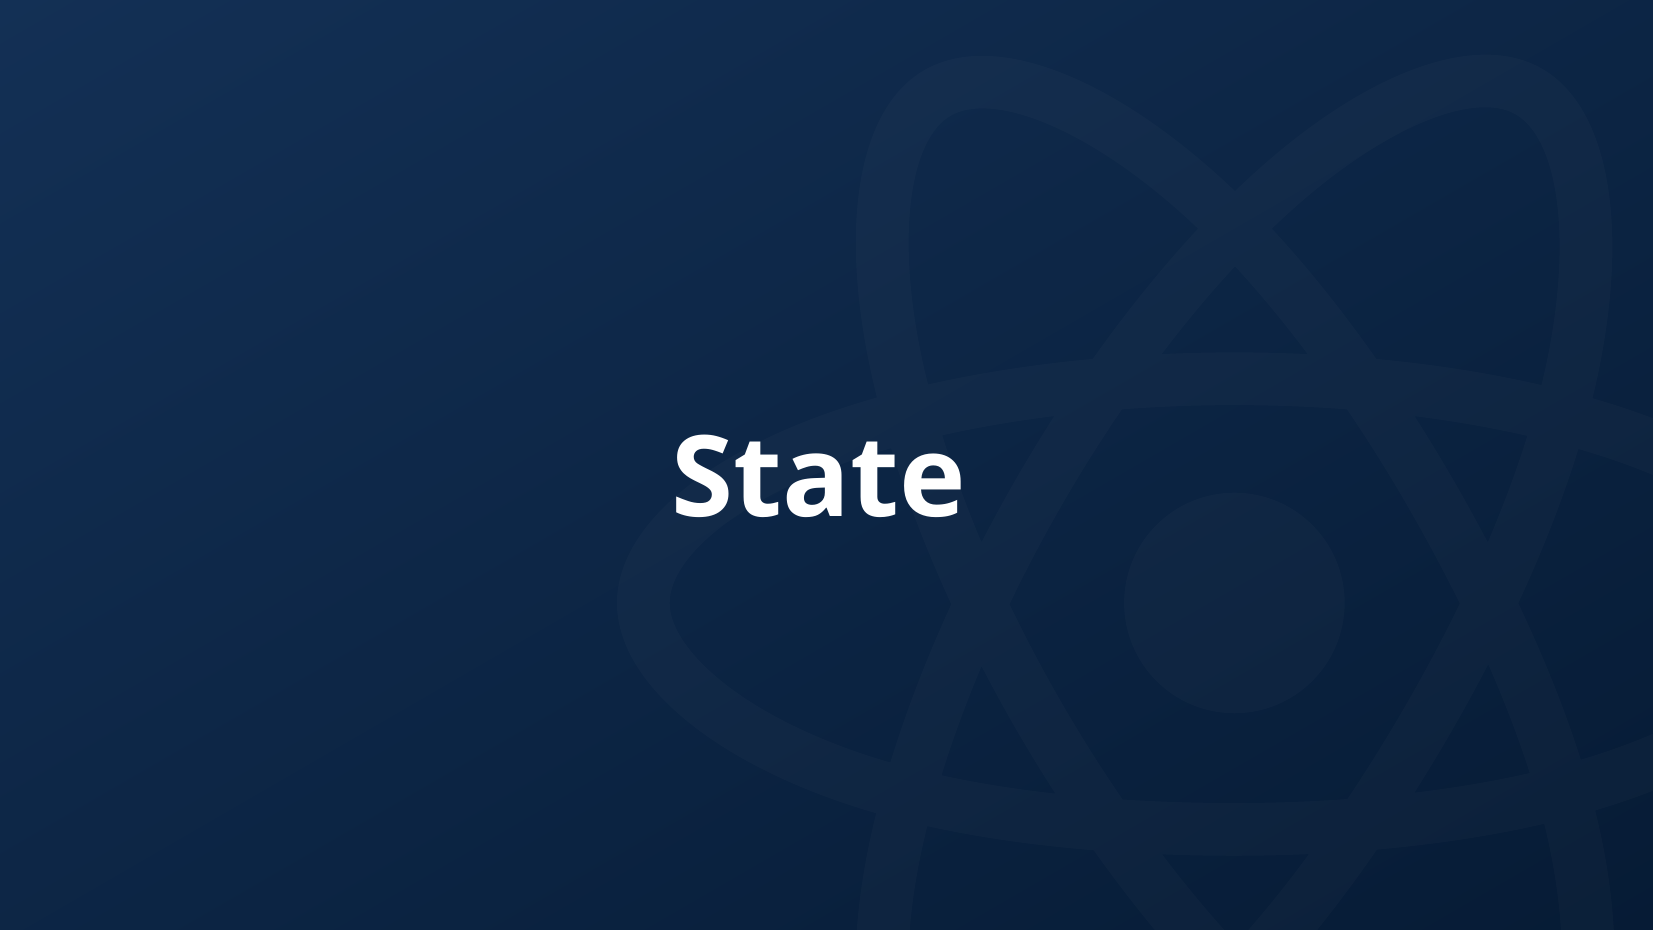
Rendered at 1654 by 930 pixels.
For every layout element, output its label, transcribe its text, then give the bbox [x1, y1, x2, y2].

title State [75, 395, 1563, 551]
